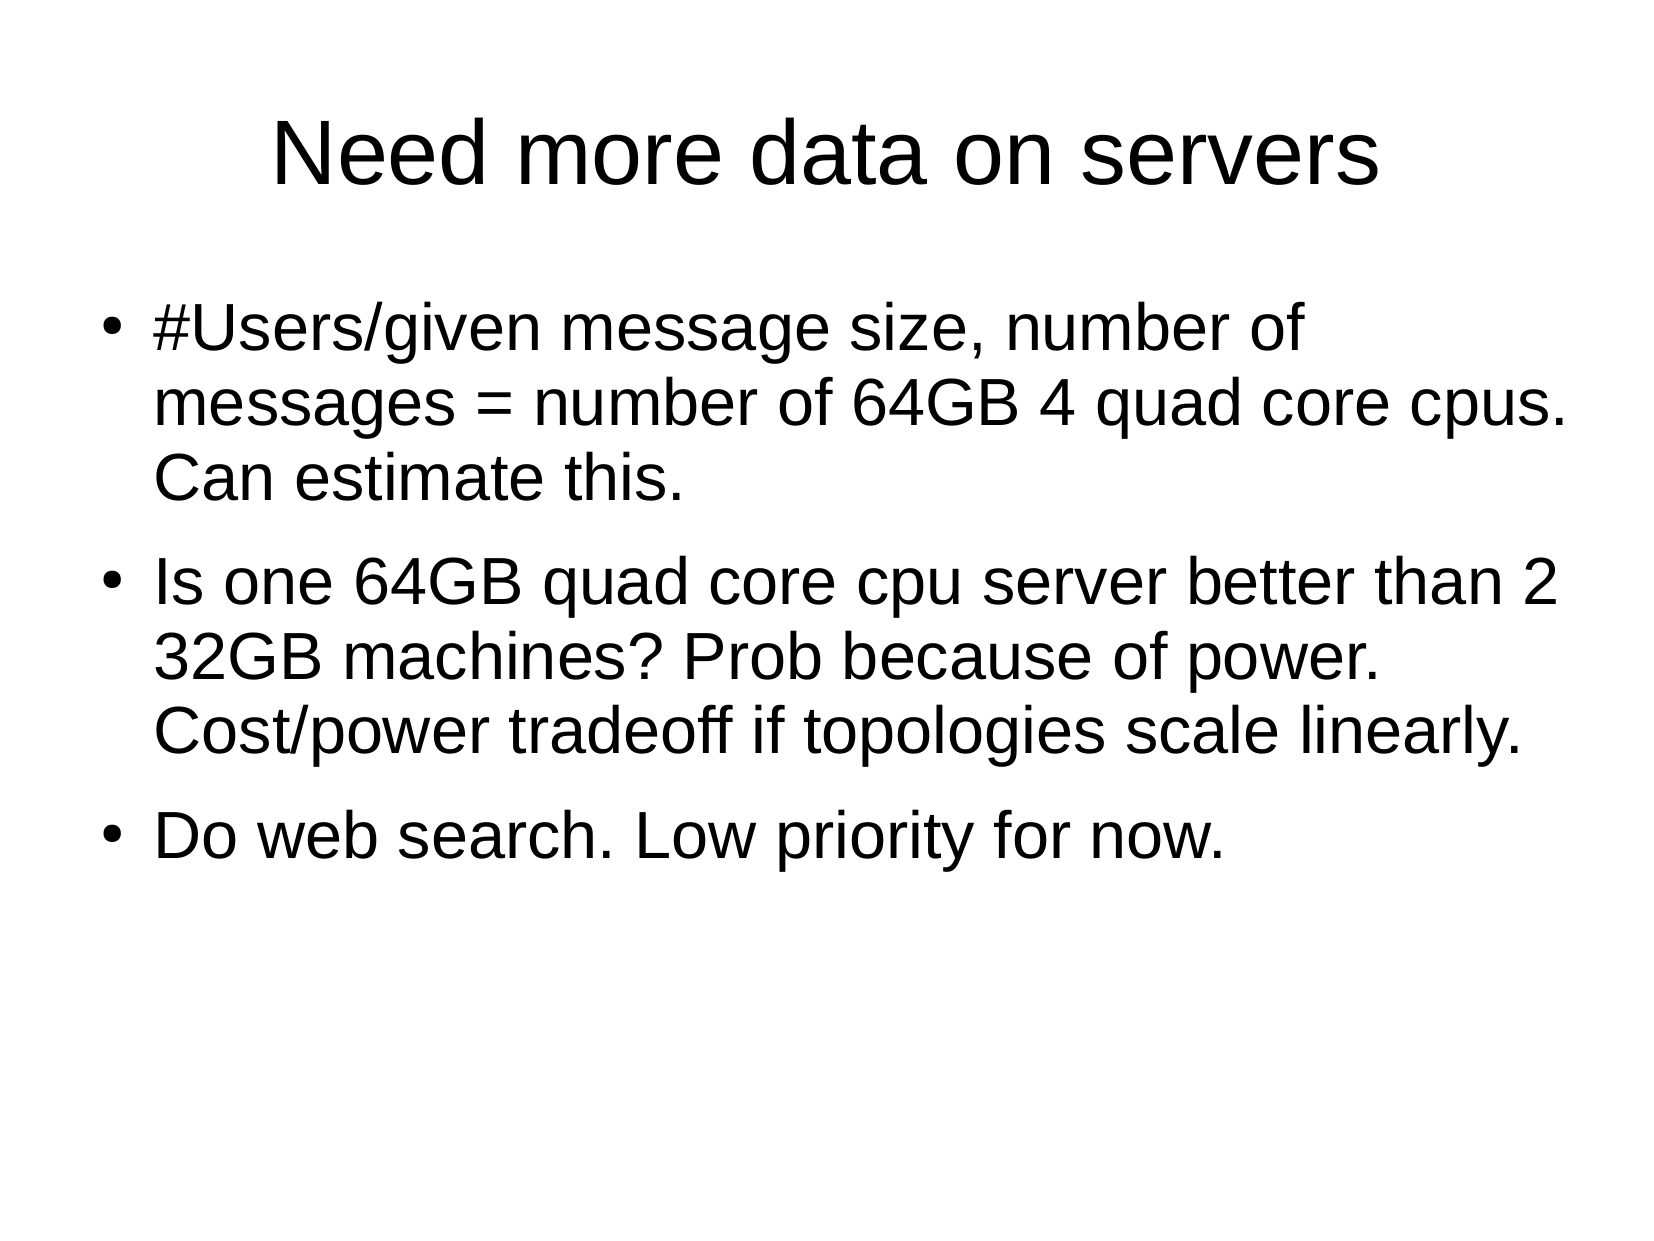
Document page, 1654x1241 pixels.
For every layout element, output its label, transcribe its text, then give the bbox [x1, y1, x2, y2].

list #Users/given message size, number of messages = number of 64GB 4 quad core cpus. Can estimate this. Is one 64GB quad core cpu server better than 2 32GB machines? Prob because of power. Cost/power tradeoff if topologies scale linearly. Do web search. Low priority for now. [82, 290, 1571, 1010]
title Need more data on servers [82, 49, 1571, 257]
